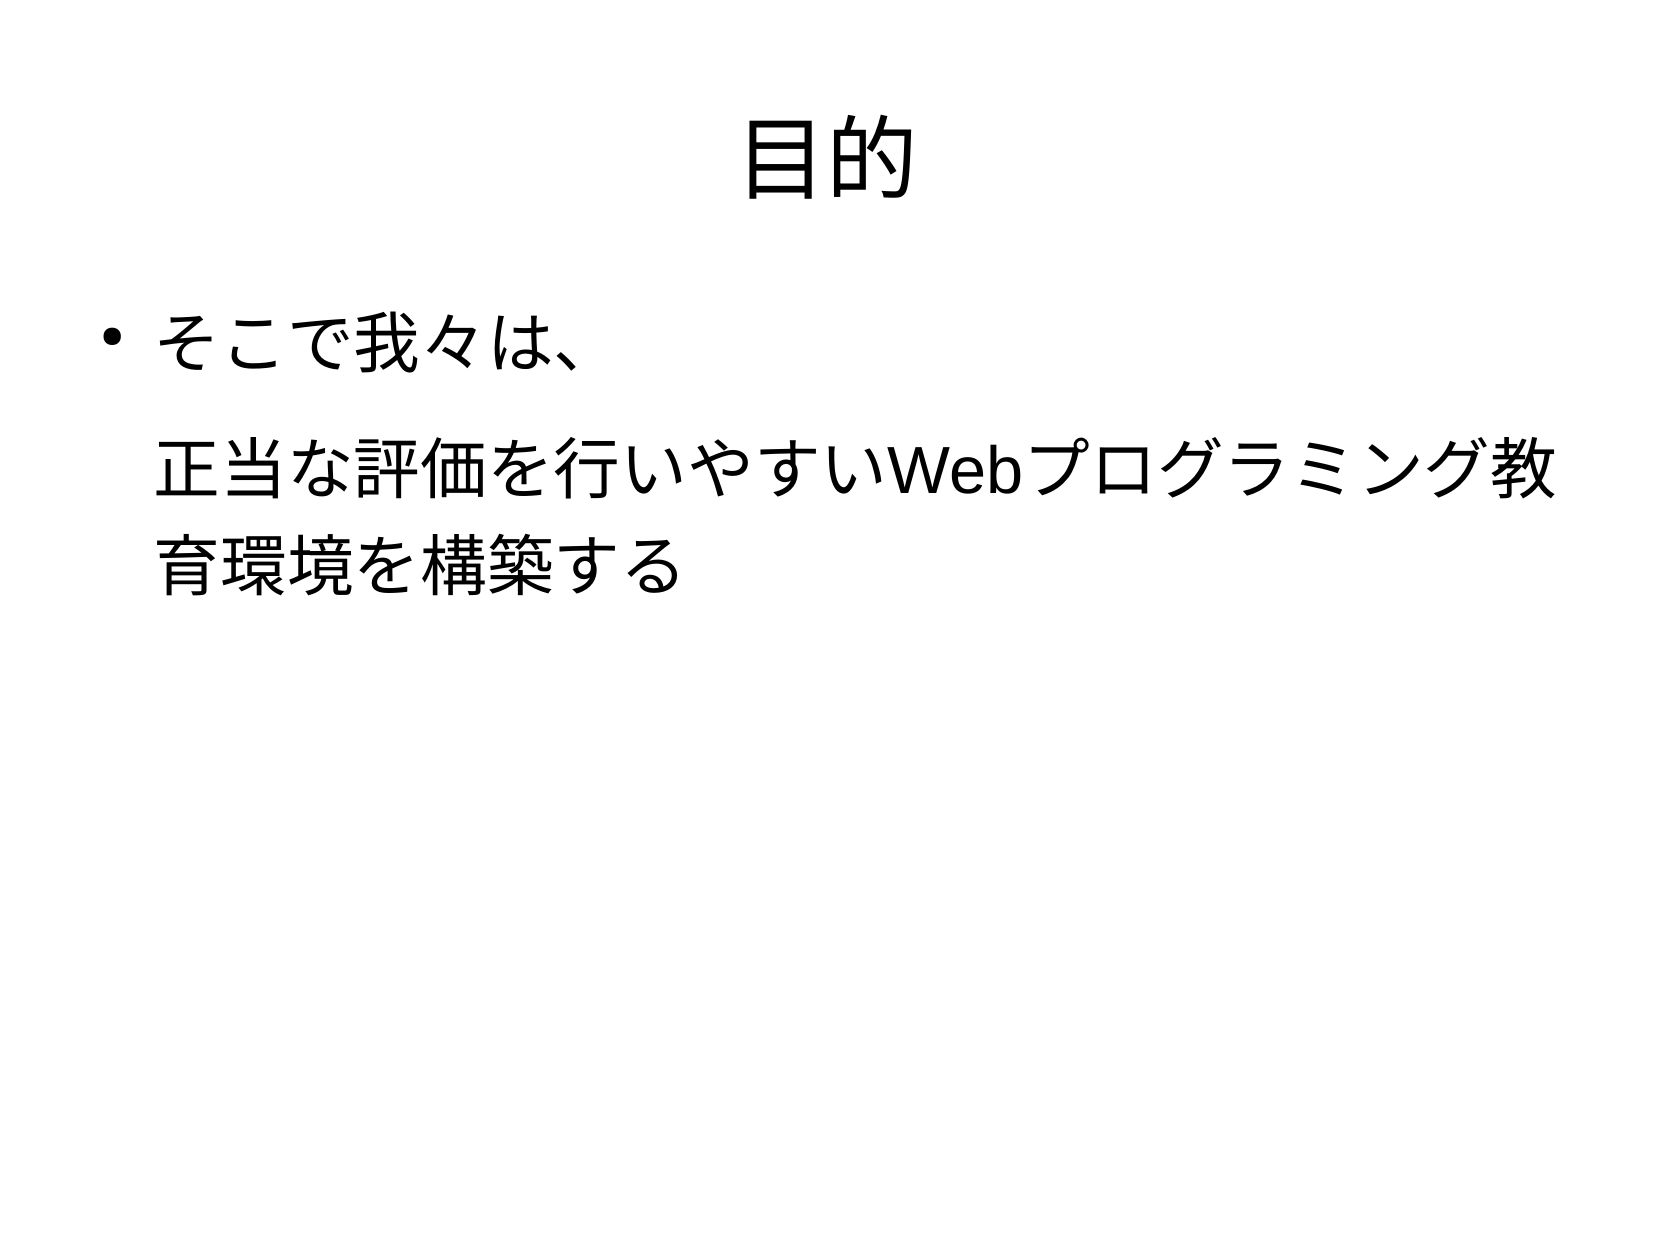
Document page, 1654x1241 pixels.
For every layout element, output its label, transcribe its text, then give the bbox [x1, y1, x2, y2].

list そこで我々は、 正当な評価を行いやすいWebプログラミング教育環境を構築する [82, 290, 1571, 1109]
title 目的 [82, 49, 1571, 257]
